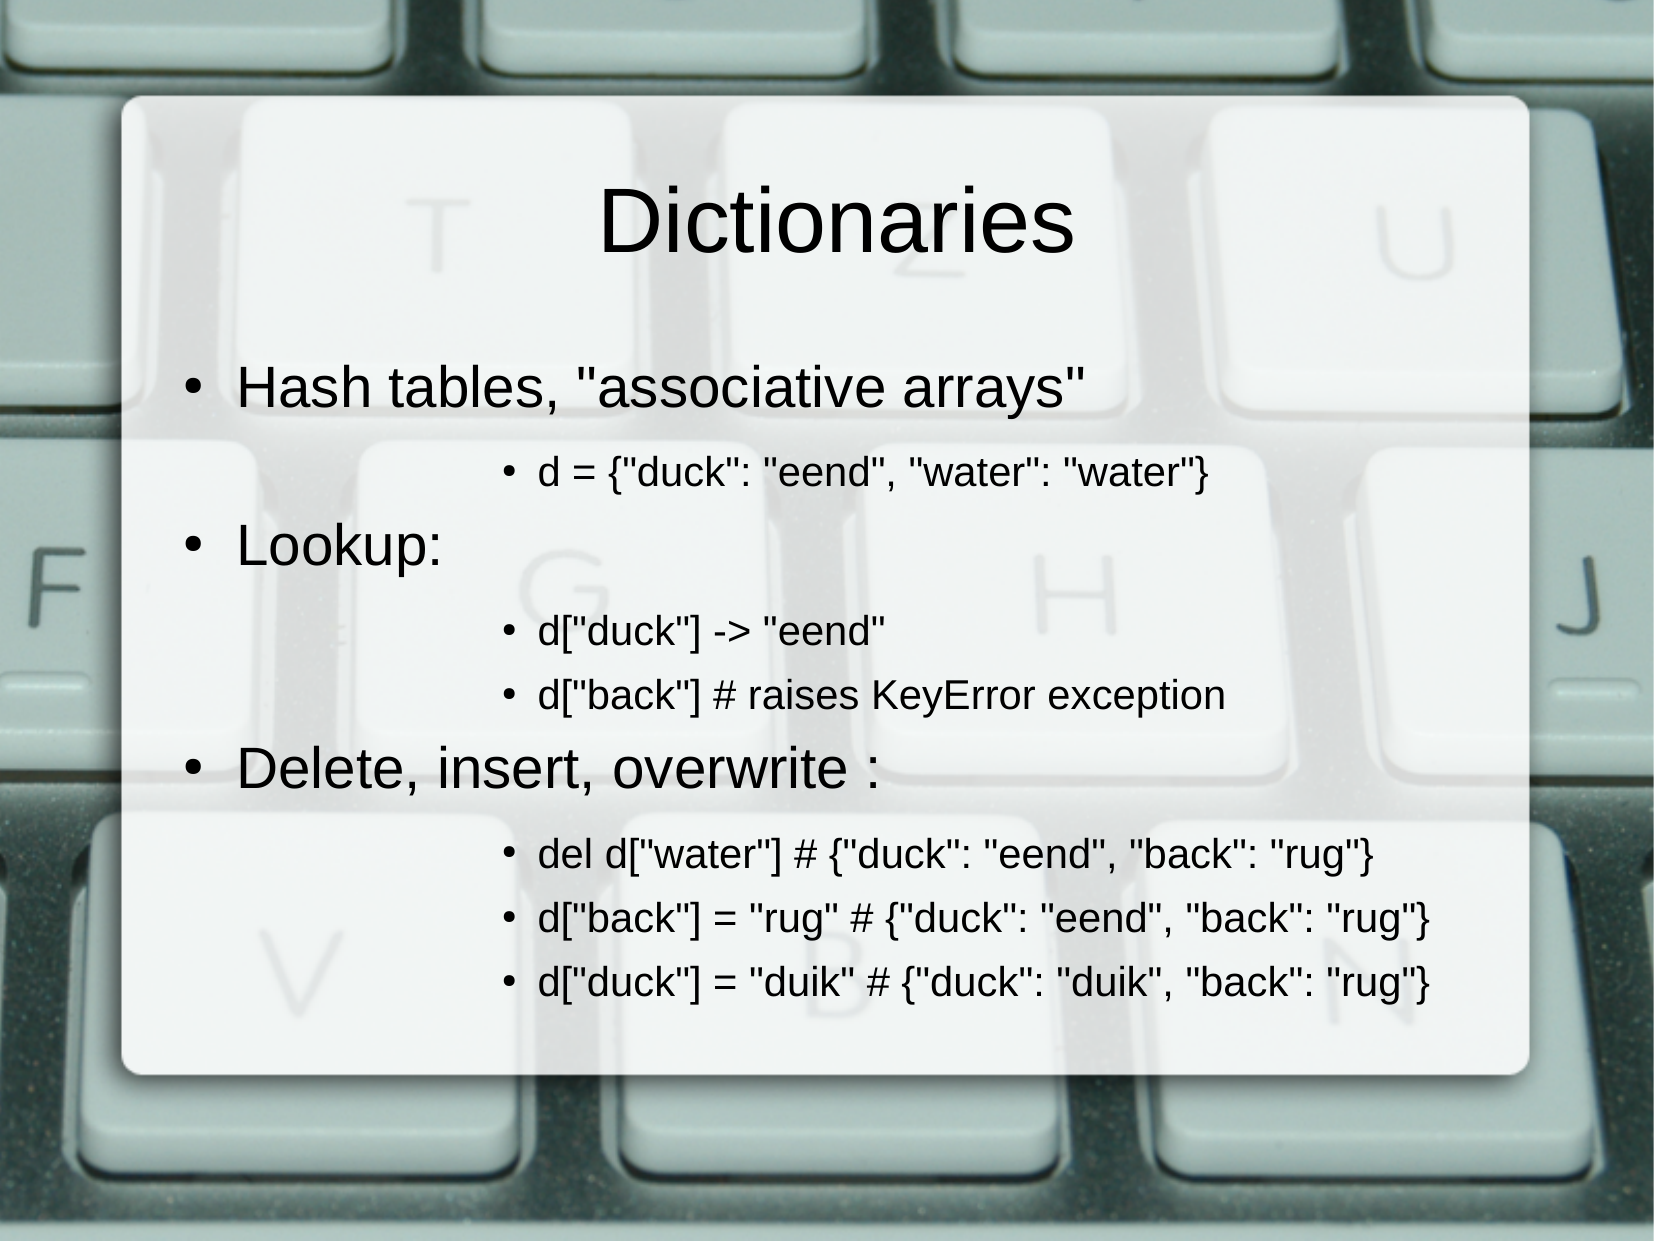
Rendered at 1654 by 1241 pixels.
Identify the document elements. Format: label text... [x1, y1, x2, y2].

picture [0, 0, 1654, 1241]
title Dictionaries [135, 117, 1506, 325]
list Hash tables, "associative arrays" d = {"duck": "eend", "water": "water"} Lookup: d["duck"] -> "eend" d["back"] # raises KeyError exception Delete, insert, overwrite : del d["water"] # {"duck": "eend", "back": "rug"} d["back"] = "rug" # {"duck": "eend", "back": "rug"} d["duck"] = "duik" # {"duck": "duik", "back": "rug"} [147, 354, 1506, 1241]
